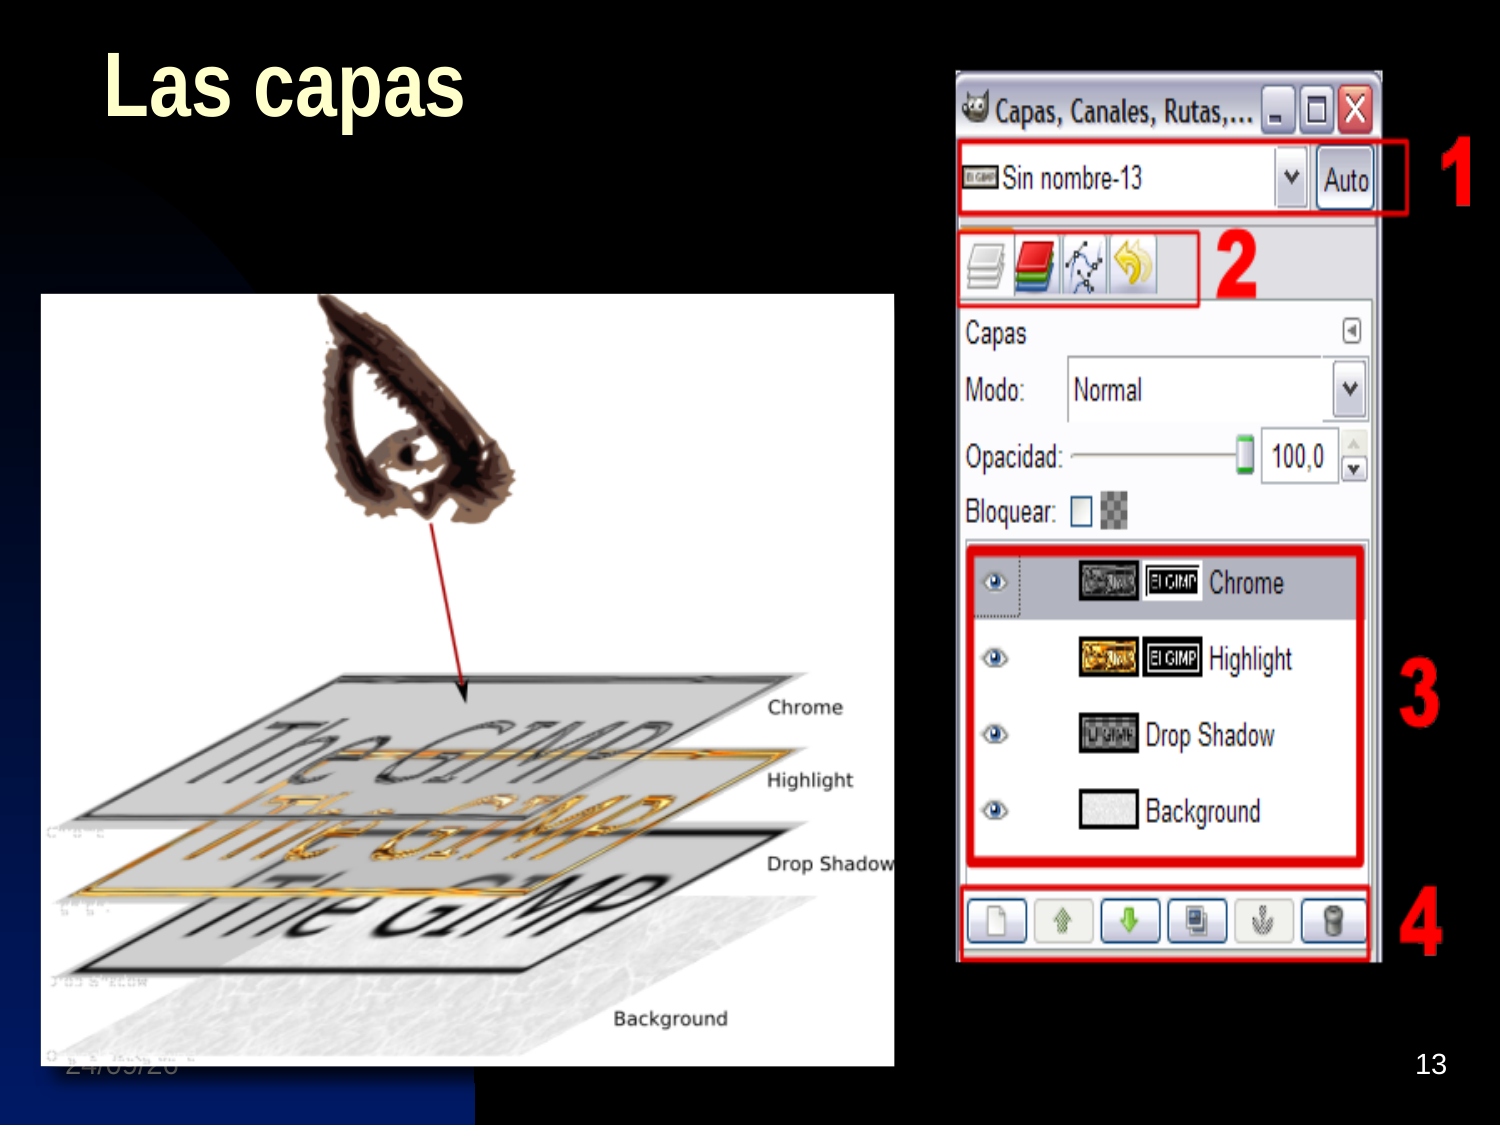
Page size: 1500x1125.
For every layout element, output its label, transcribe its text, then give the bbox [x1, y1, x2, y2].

picture [29, 282, 934, 1106]
title Las capas [88, 0, 1089, 188]
picture [944, 54, 1470, 1018]
